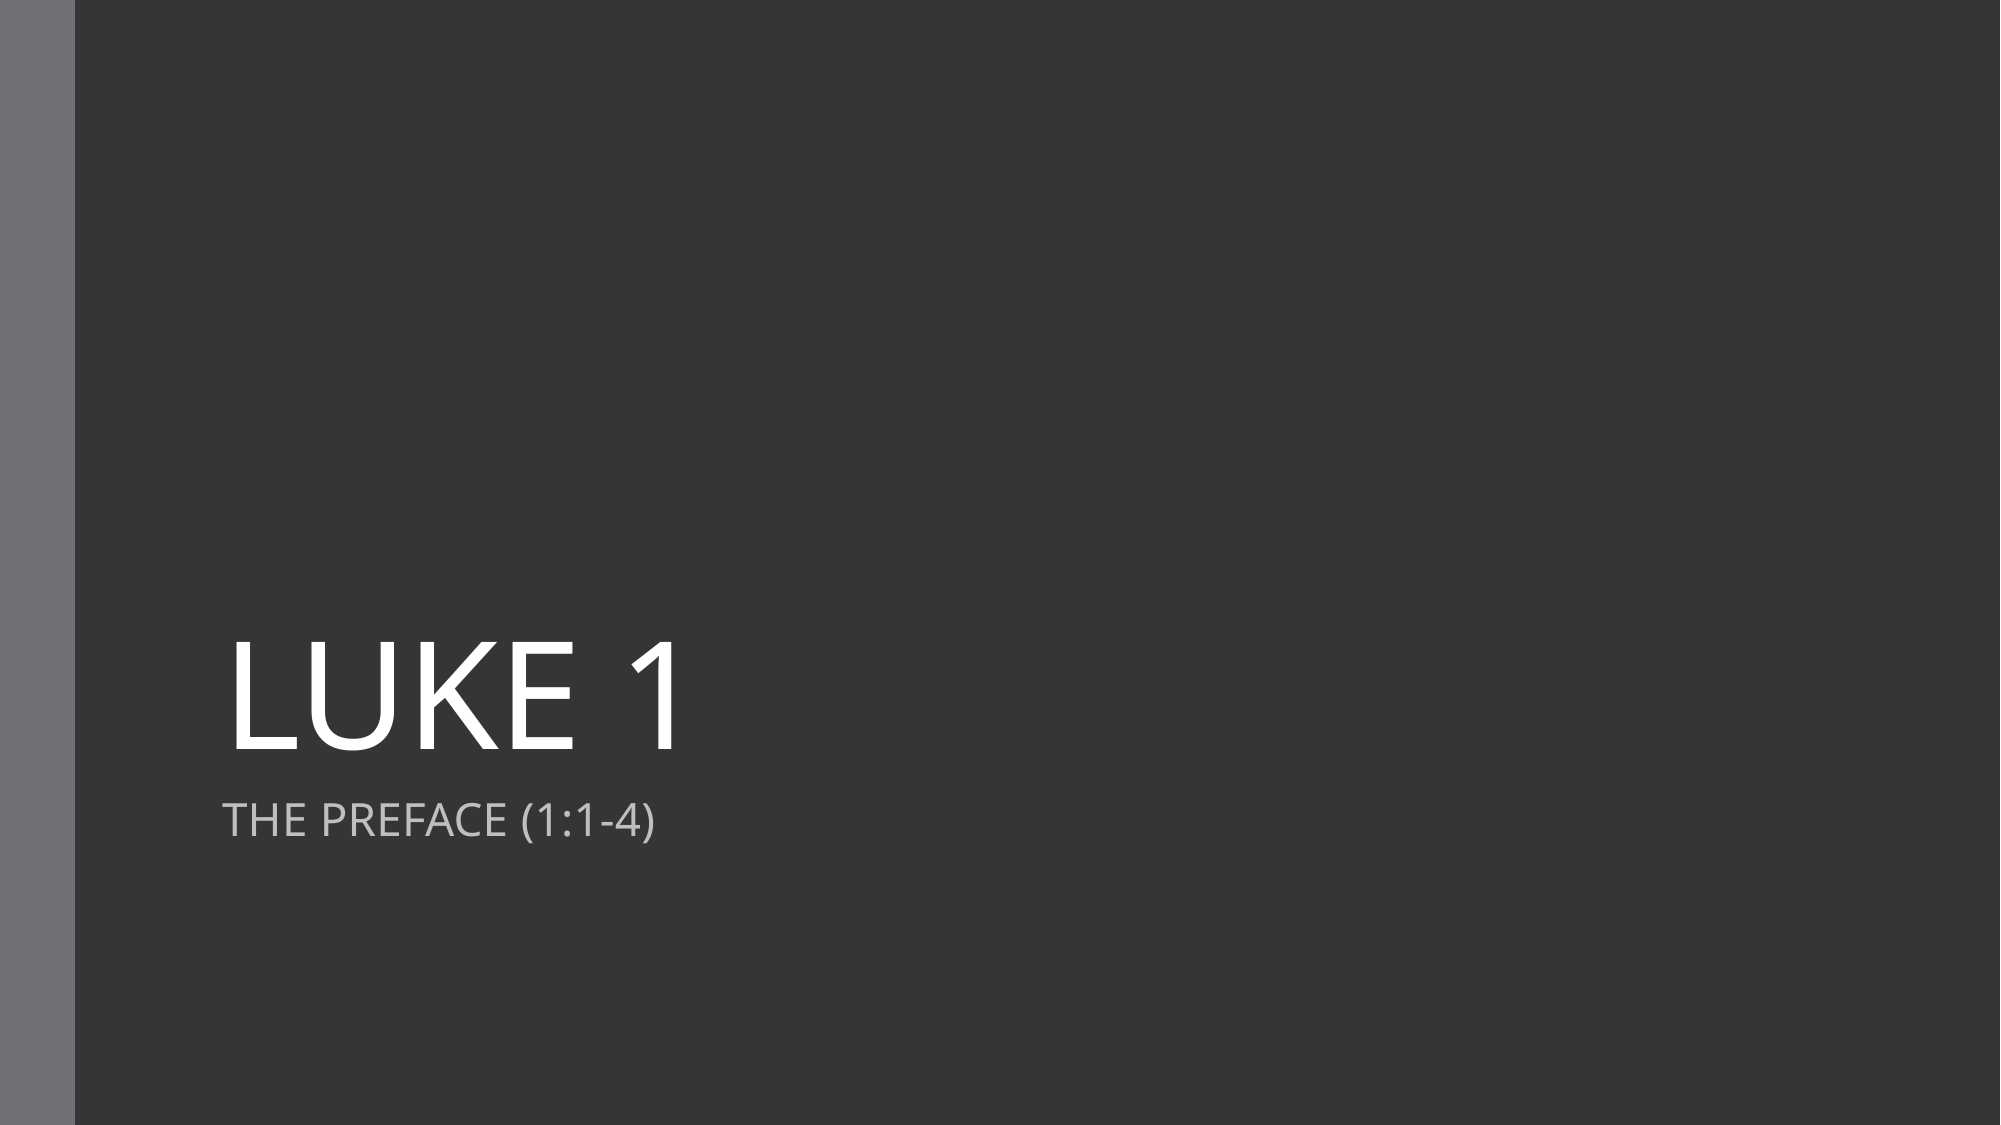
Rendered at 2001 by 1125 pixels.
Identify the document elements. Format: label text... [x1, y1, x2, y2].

subtitle THE PREFACE (1:1-4) [206, 787, 1752, 1066]
title LUKE 1 [206, 124, 1752, 787]
